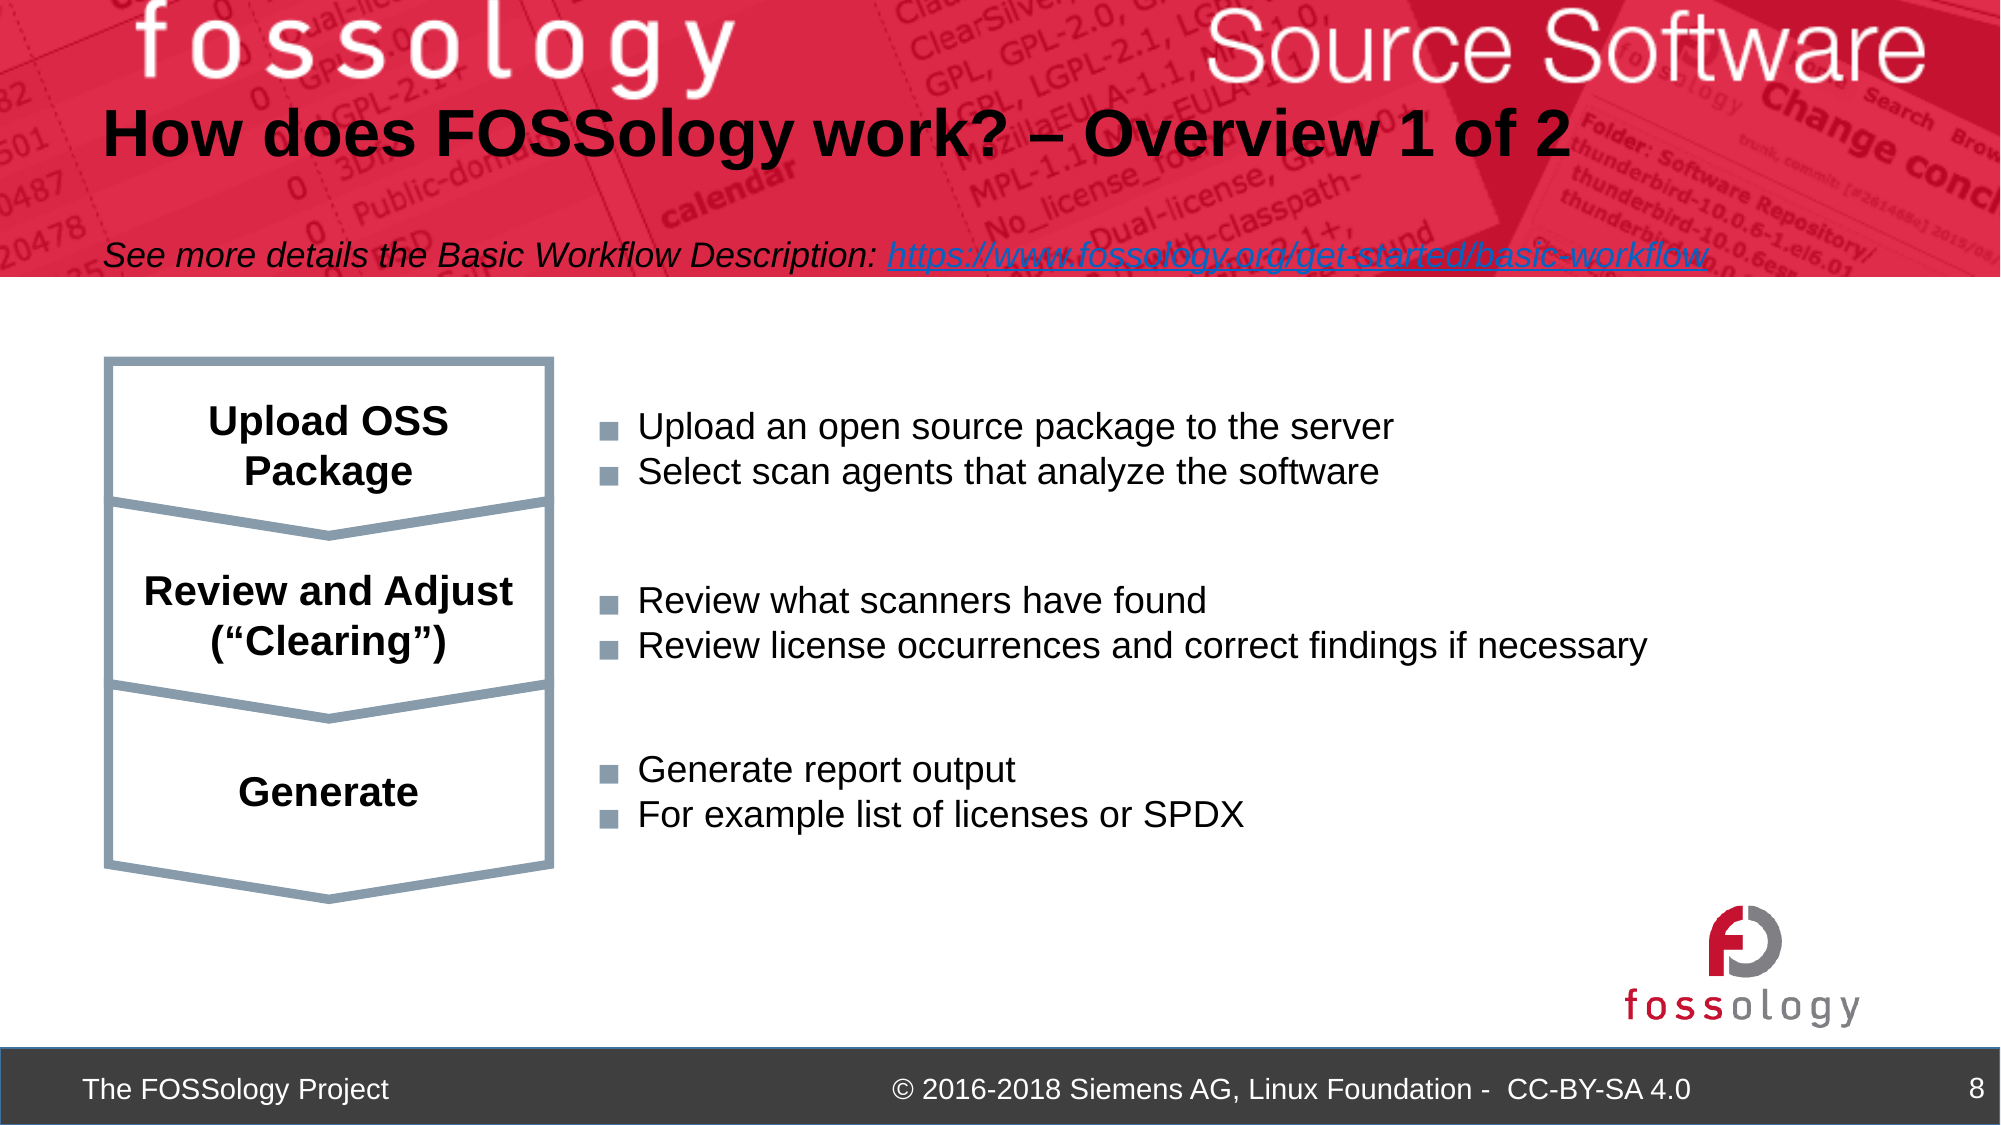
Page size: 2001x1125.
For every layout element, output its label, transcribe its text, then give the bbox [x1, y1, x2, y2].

text_box Upload an open source package to the server Select scan agents that analyze the software [595, 402, 2000, 492]
text_box Review what scanners have found Review license occurrences and correct findings if necessary [595, 575, 2000, 666]
text_box Review and Adjust (“Clearing”) [108, 544, 550, 646]
text_box Generate report output For example list of licenses or SPDX [595, 744, 2000, 835]
text_box [108, 361, 550, 373]
text_box [394, 646, 403, 651]
picture [0, 0, 2001, 277]
text_box How does FOSSology work? – Overview 1 of 2 [0, 0, 2000, 208]
text_box [108, 847, 550, 900]
text_box [108, 646, 550, 744]
text_box [372, 476, 381, 481]
text_box [278, 476, 286, 481]
text_box [348, 476, 356, 481]
picture [1621, 901, 1863, 1031]
text_box [108, 476, 550, 544]
text_box [317, 646, 325, 651]
text_box Generate [108, 744, 550, 847]
text_box [254, 646, 268, 651]
text_box Upload OSS Package [108, 373, 550, 476]
text_box See more details the Basic Workflow Description: https://www.fossology.org/get-started/basic-workflow [102, 231, 1921, 277]
